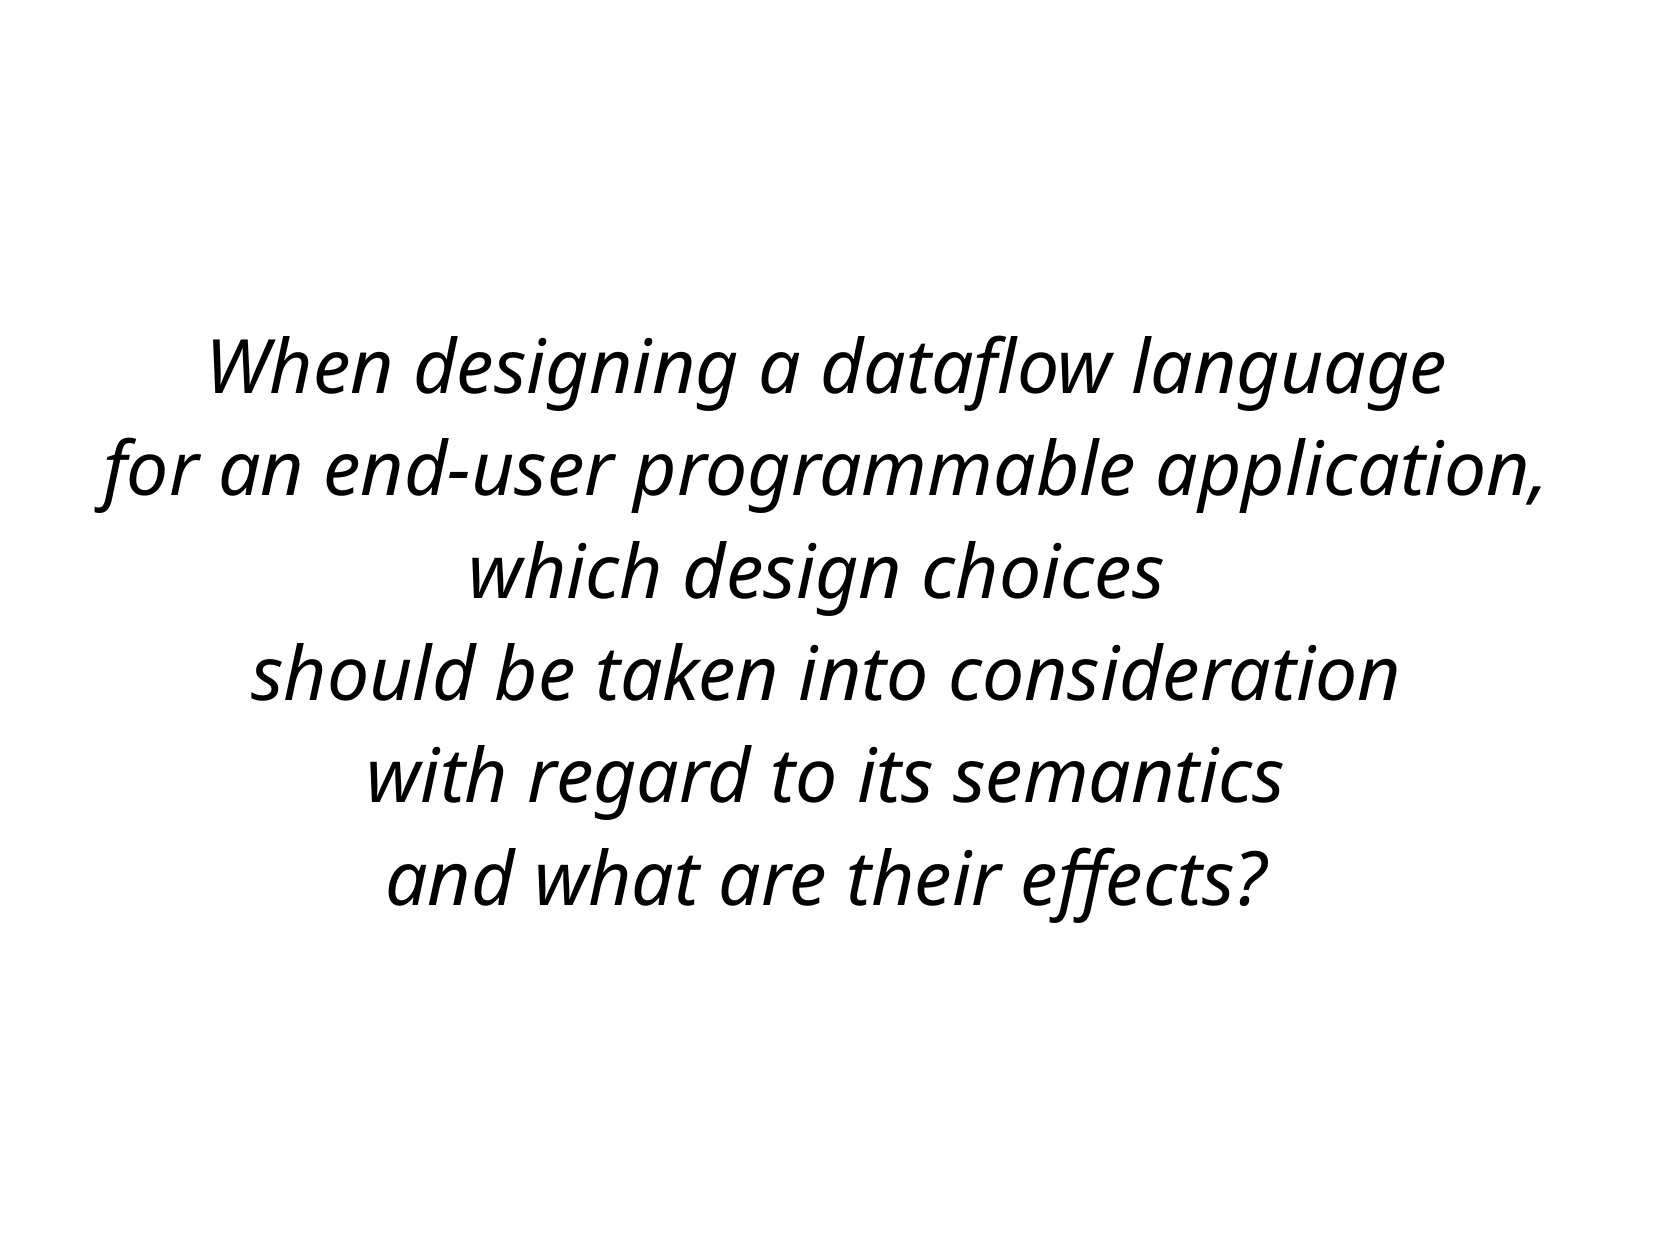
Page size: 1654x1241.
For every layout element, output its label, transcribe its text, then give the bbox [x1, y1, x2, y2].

subtitle When designing a dataflow language for an end-user programmable application, which design choices should be taken into consideration with regard to its semantics and what are their effects? [82, 140, 1571, 1101]
